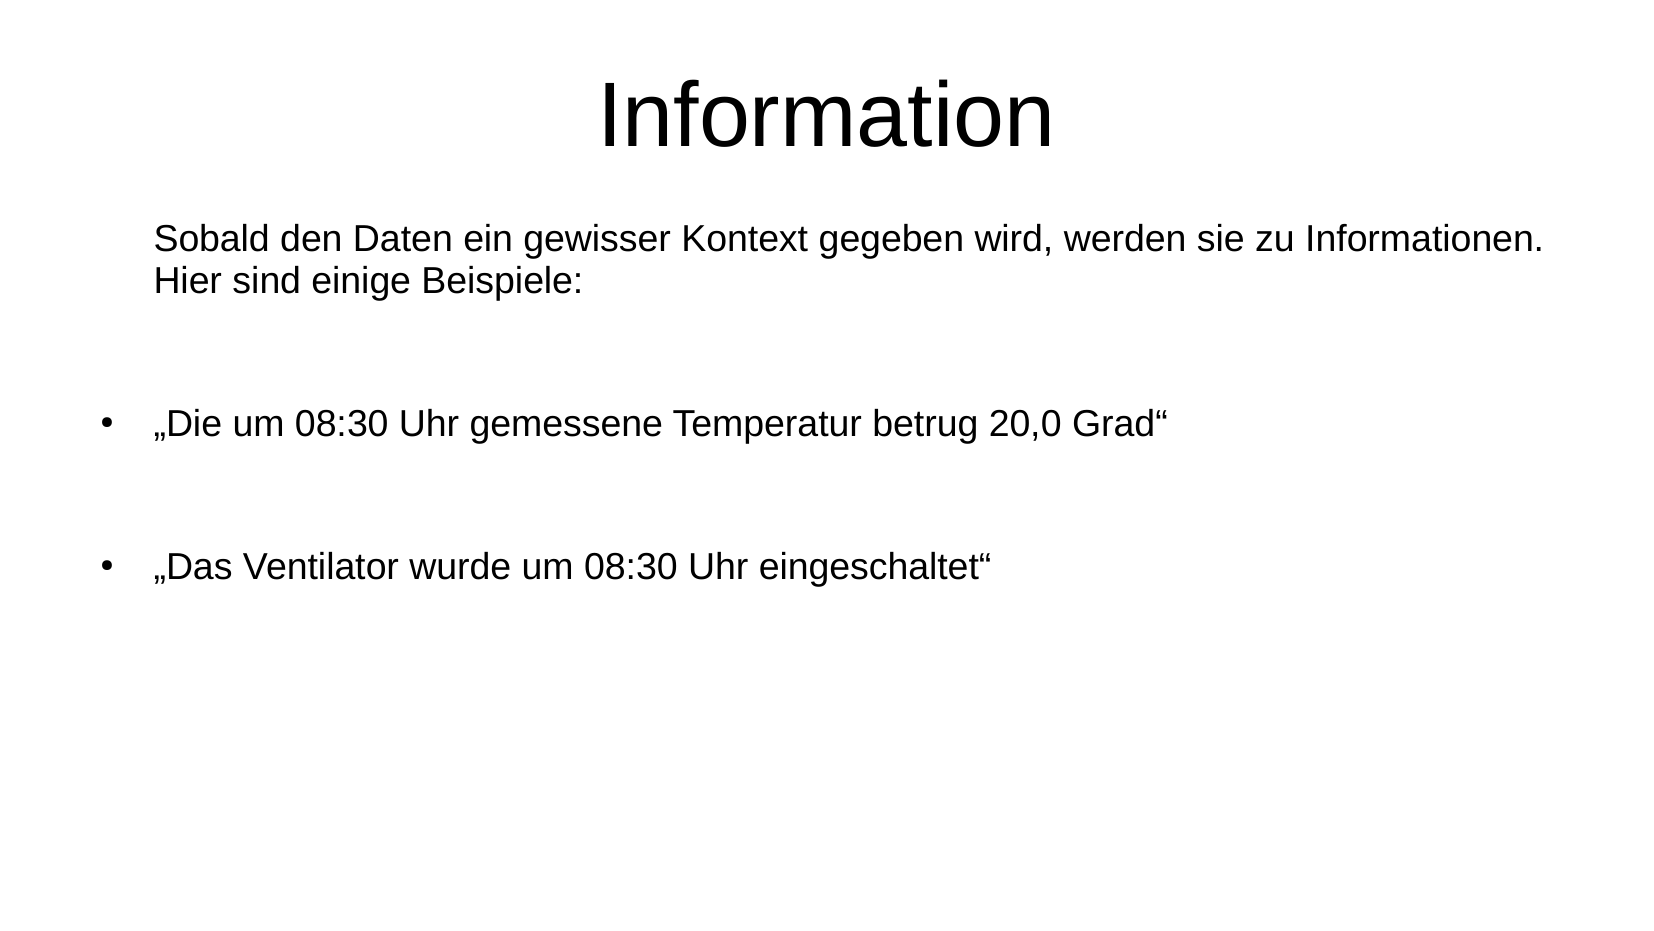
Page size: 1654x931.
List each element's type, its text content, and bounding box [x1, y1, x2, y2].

title Information [82, 37, 1571, 193]
list Sobald den Daten ein gewisser Kontext gegeben wird, werden sie zu Informationen. Hier sind einige Beispiele: „Die um 08:30 Uhr gemessene Temperatur betrug 20,0 Grad“ „Das Ventilator wurde um 08:30 Uhr eingeschaltet“ [82, 217, 1571, 758]
